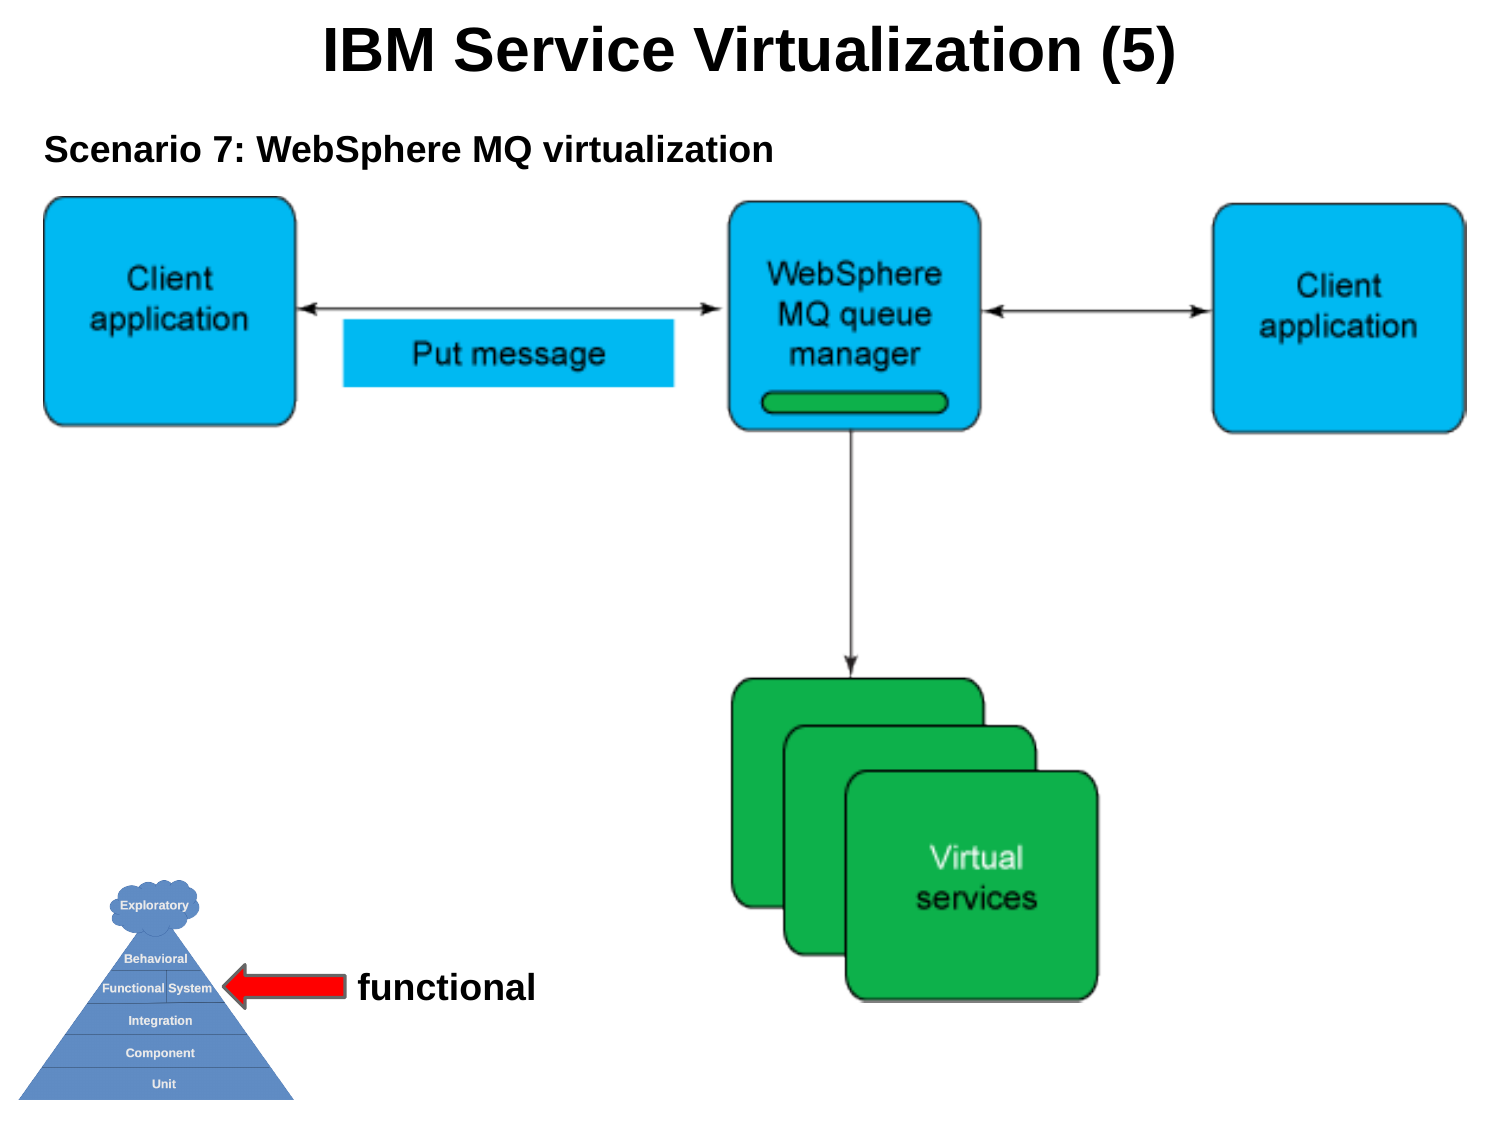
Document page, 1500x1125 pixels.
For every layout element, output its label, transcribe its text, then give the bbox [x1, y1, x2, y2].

text_box functional [342, 948, 582, 1015]
text_box IBM Service Virtualization (5) [0, 0, 1500, 104]
text_box Scenario 7: WebSphere MQ virtualization [28, 103, 1452, 192]
picture [18, 196, 1467, 1100]
text_box [222, 964, 342, 1009]
